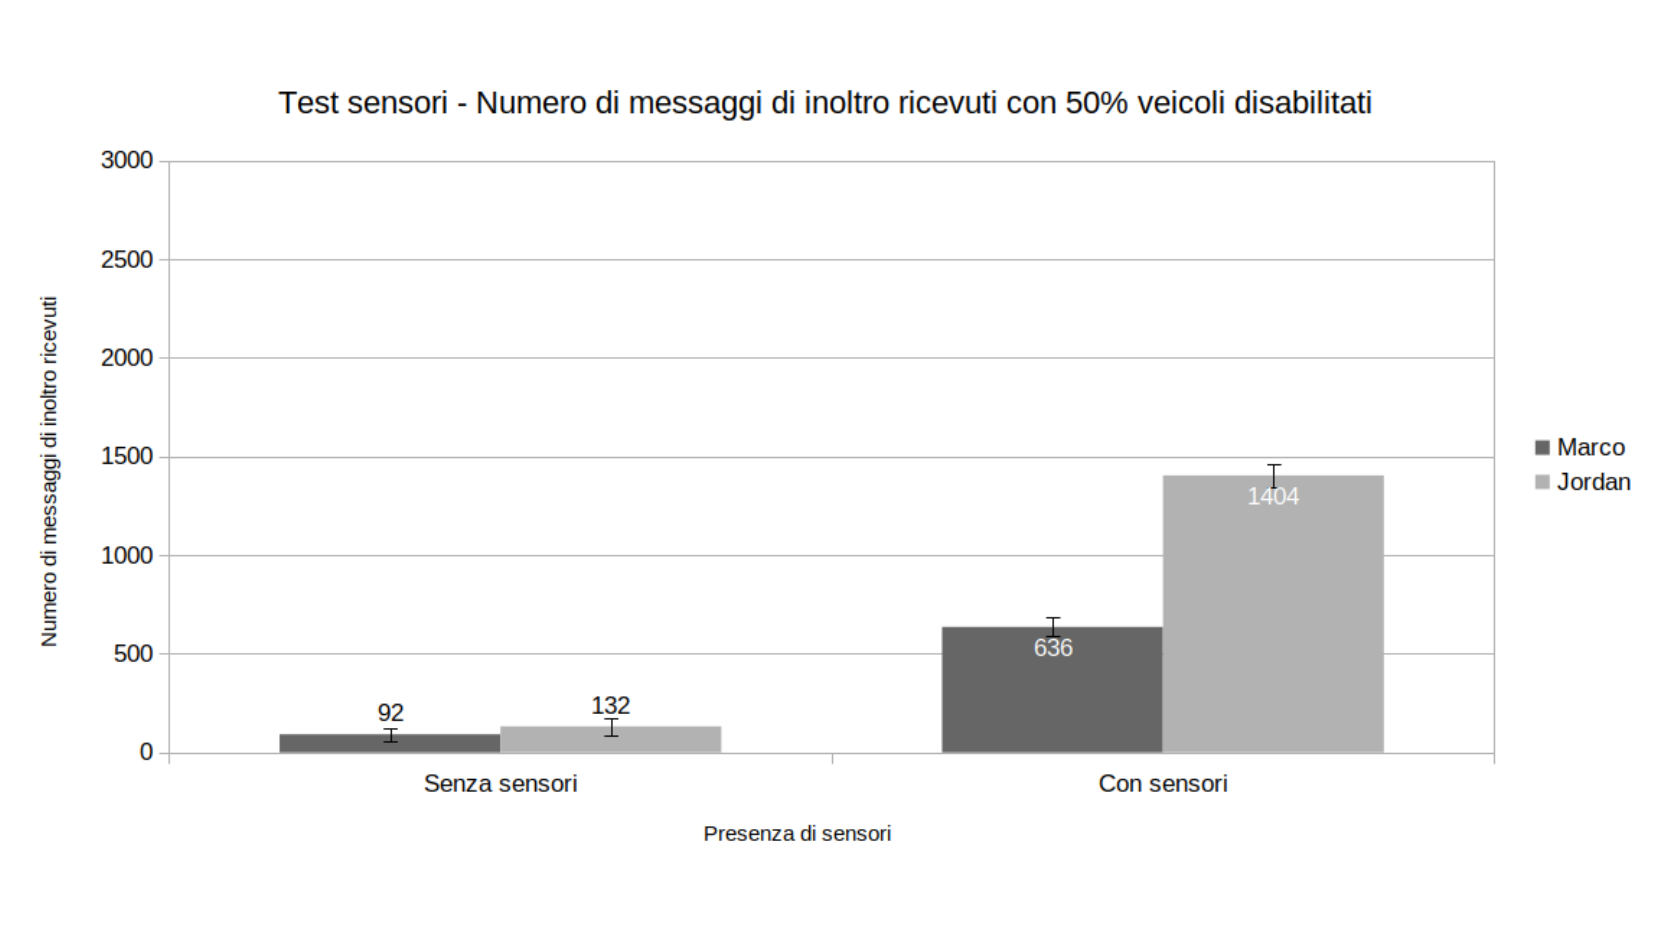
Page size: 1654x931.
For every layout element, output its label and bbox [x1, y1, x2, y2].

picture [0, 50, 1654, 880]
